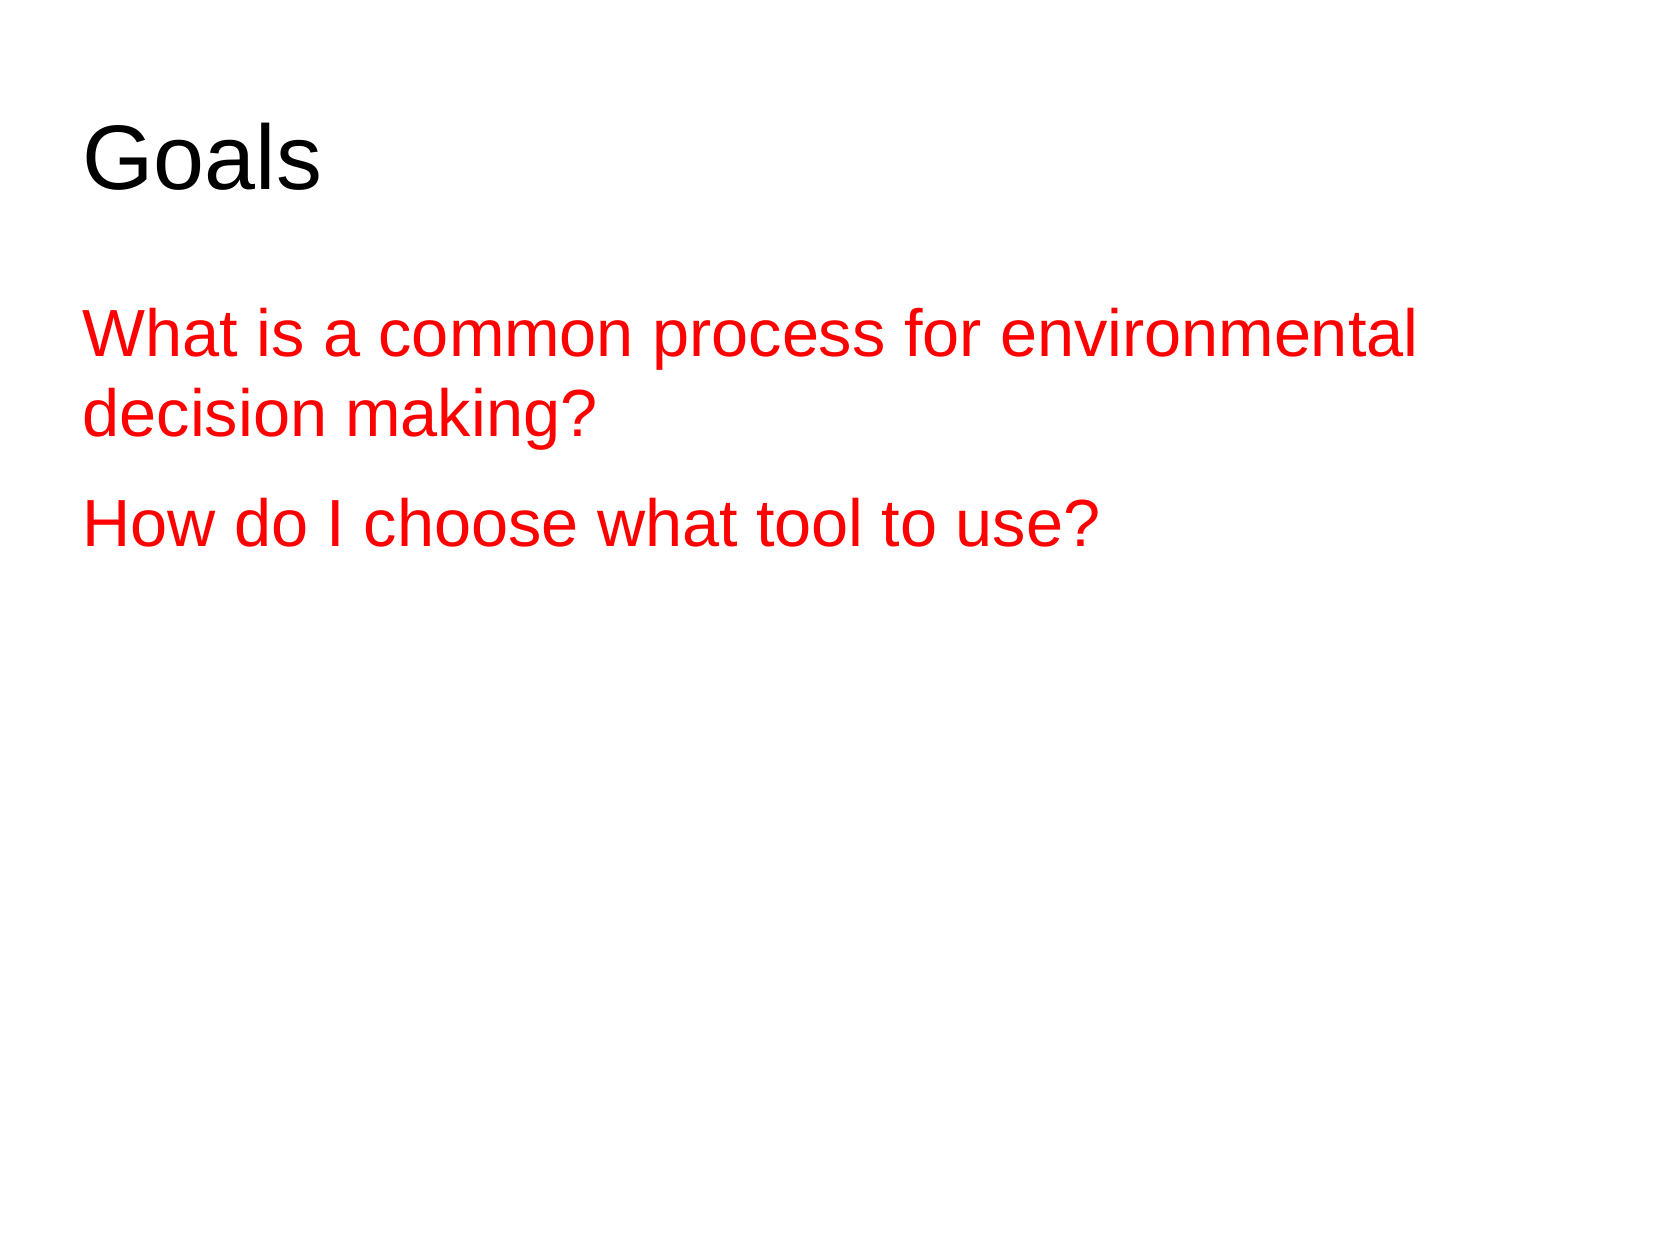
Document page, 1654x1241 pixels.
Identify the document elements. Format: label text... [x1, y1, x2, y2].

title Goals [82, 49, 1571, 257]
list What is a common process for environmental decision making? How do I choose what tool to use? [82, 290, 1571, 1010]
